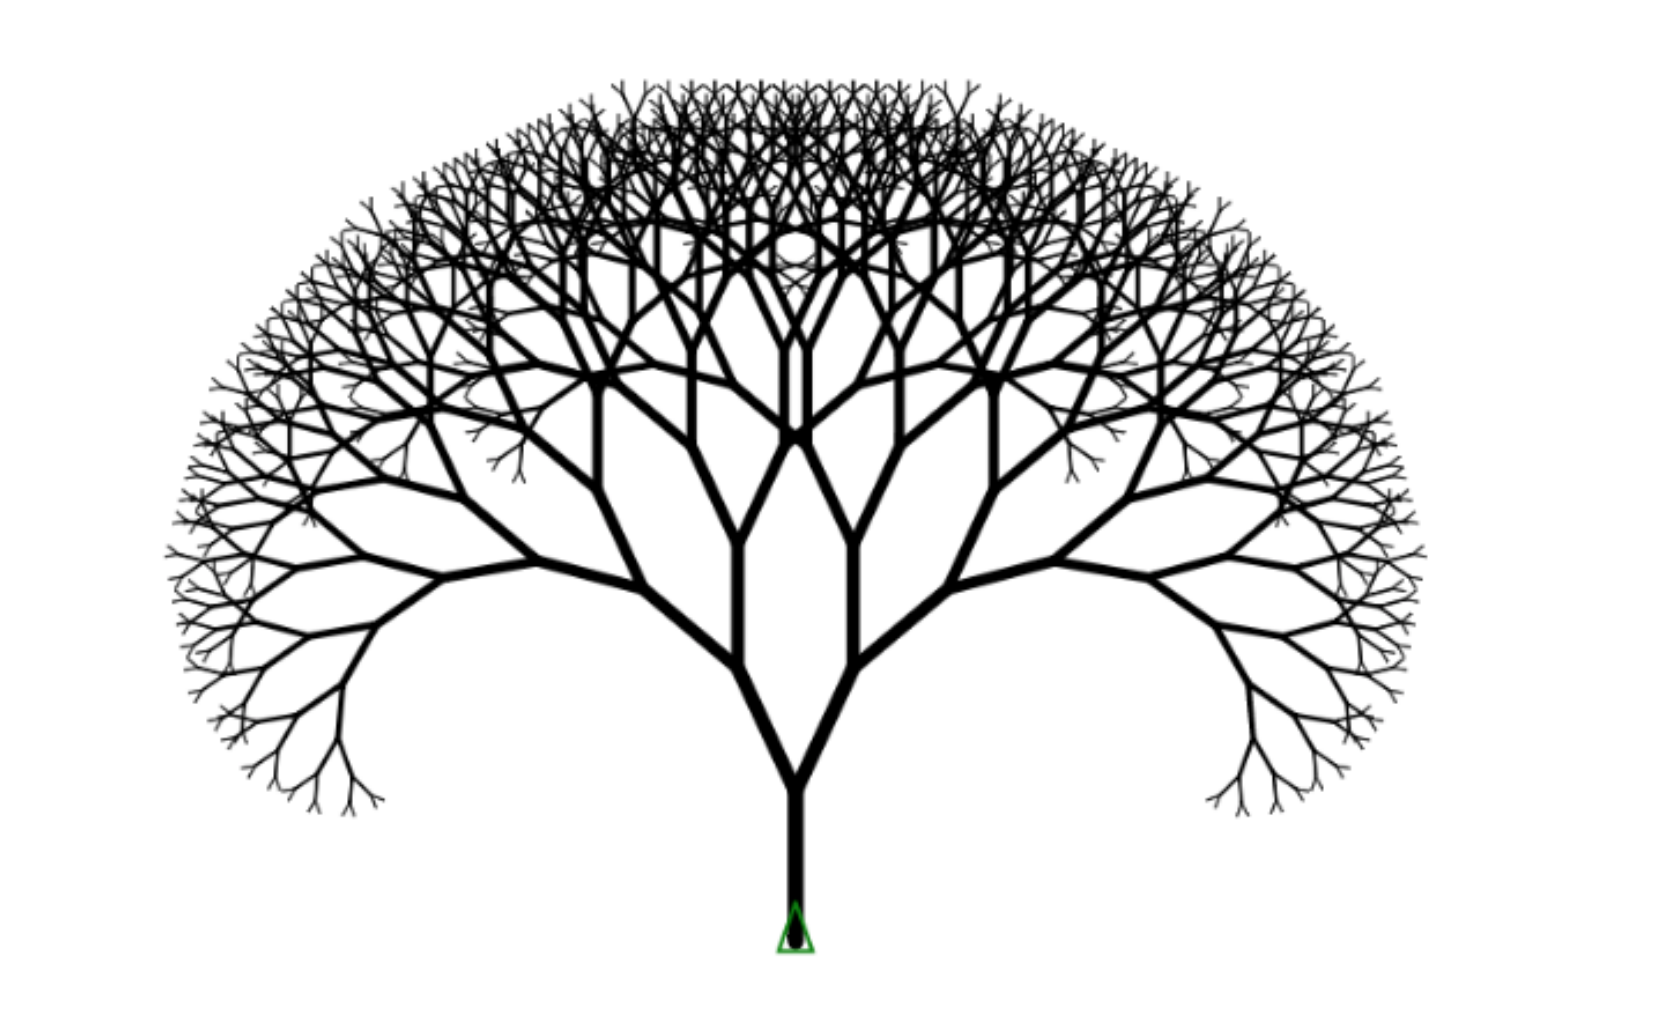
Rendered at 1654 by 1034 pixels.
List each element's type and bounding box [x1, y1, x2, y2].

picture [64, 31, 1599, 1007]
